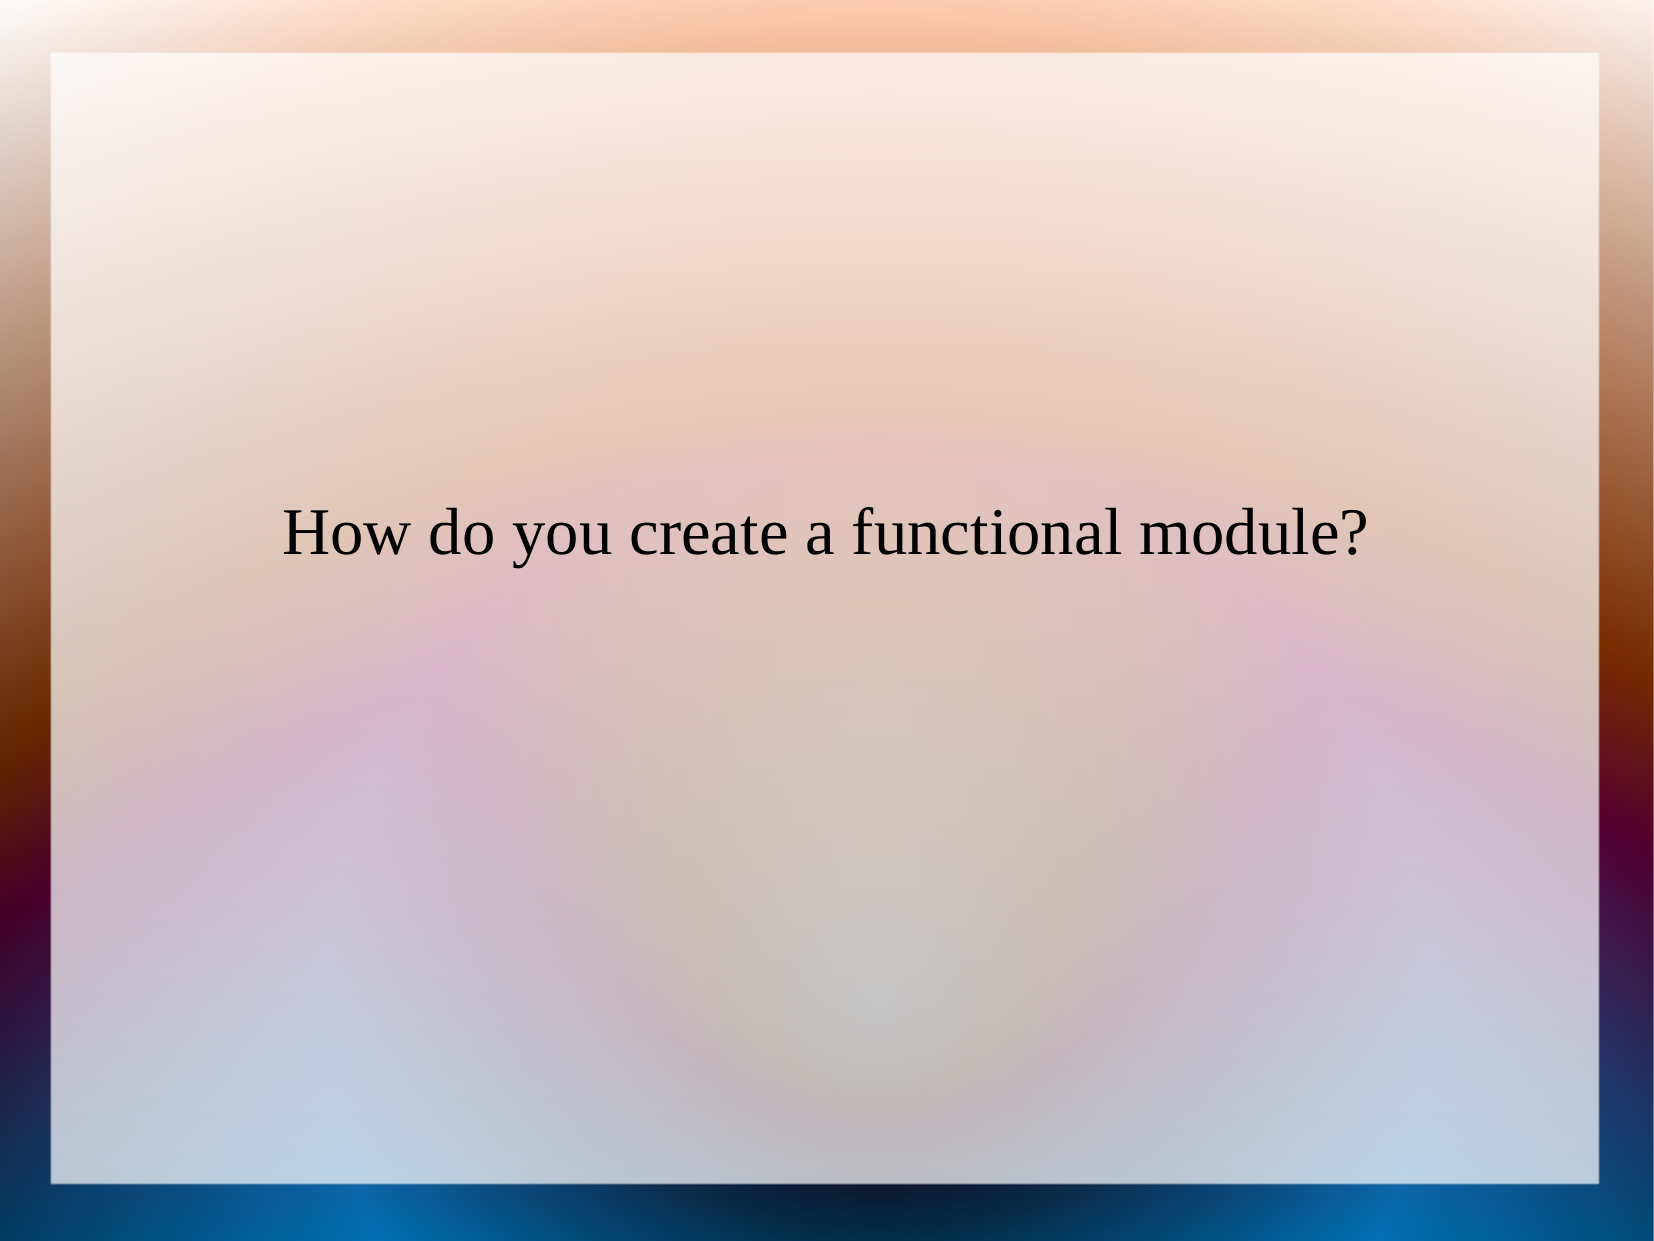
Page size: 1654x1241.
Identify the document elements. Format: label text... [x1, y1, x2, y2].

picture [0, 0, 1654, 1241]
subtitle How do you create a functional module? [82, 55, 1571, 1010]
